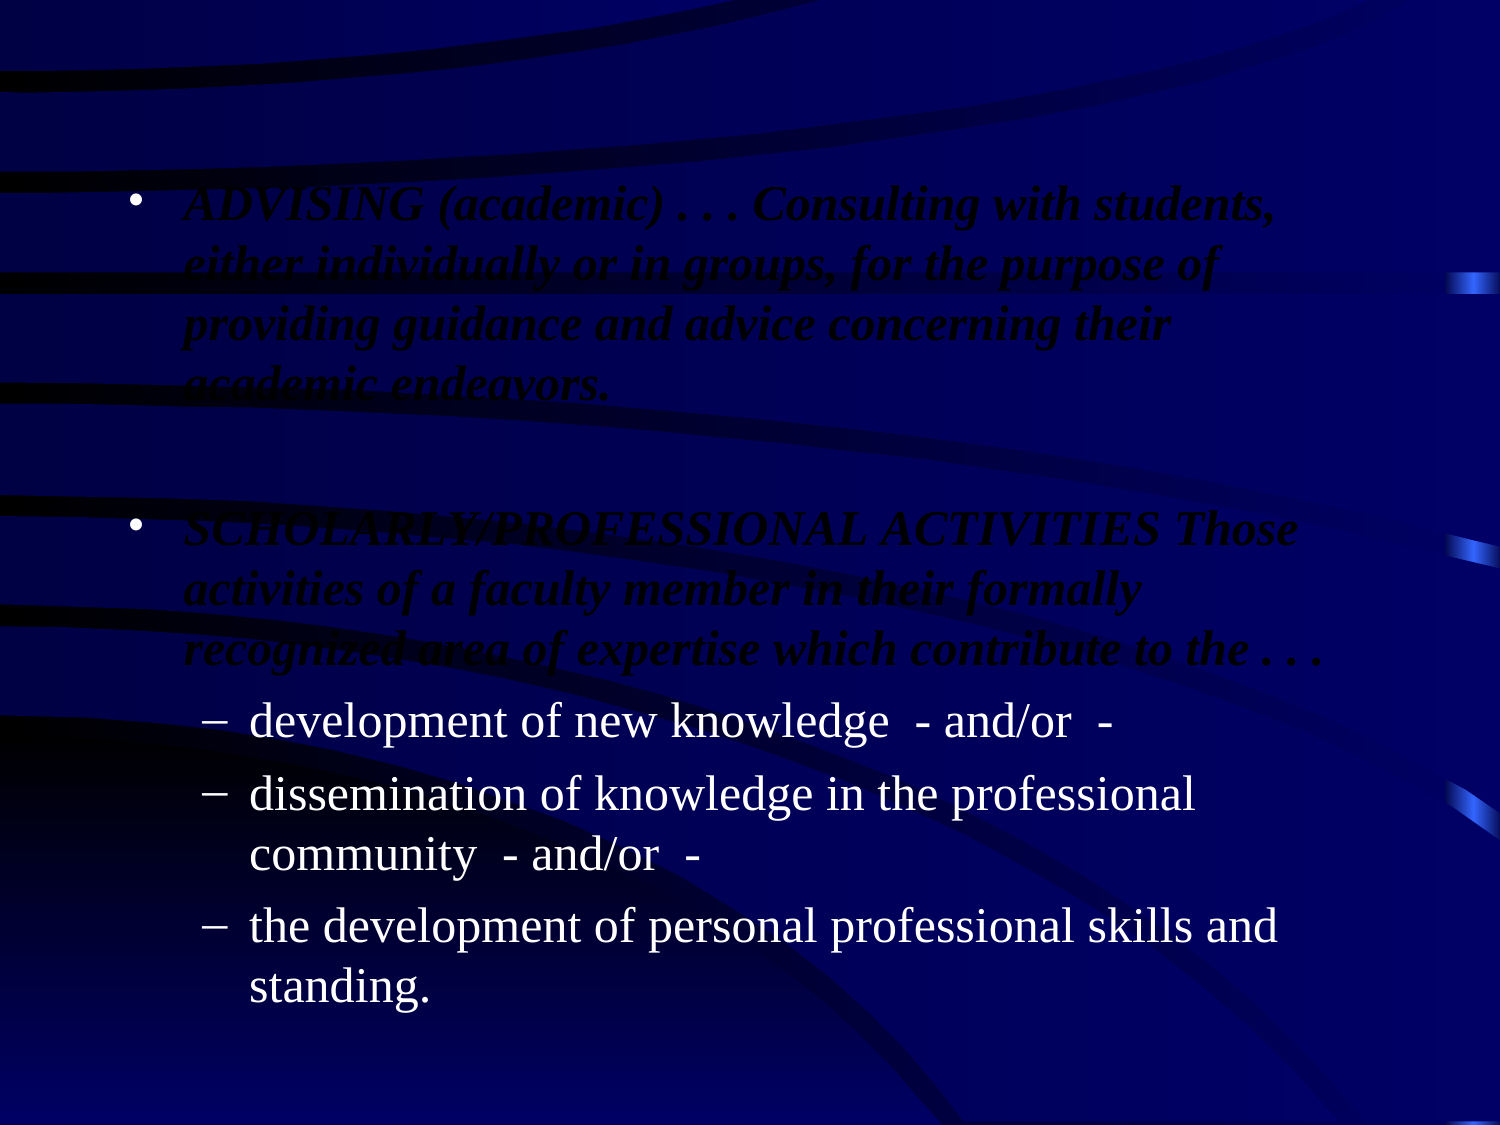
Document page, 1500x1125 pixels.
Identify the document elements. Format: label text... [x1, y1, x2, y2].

list ADVISING (academic) . . . Consulting with students, either individually or in groups, for the purpose of providing guidance and advice concerning their academic endeavors. SCHOLARLY/PROFESSIONAL ACTIVITIES Those activities of a faculty member in their formally recognized area of expertise which contribute to the . . . development of new knowledge - and/or - dissemination of knowledge in the professional community - and/or - the development of personal professional skills and standing. [112, 162, 1388, 1125]
